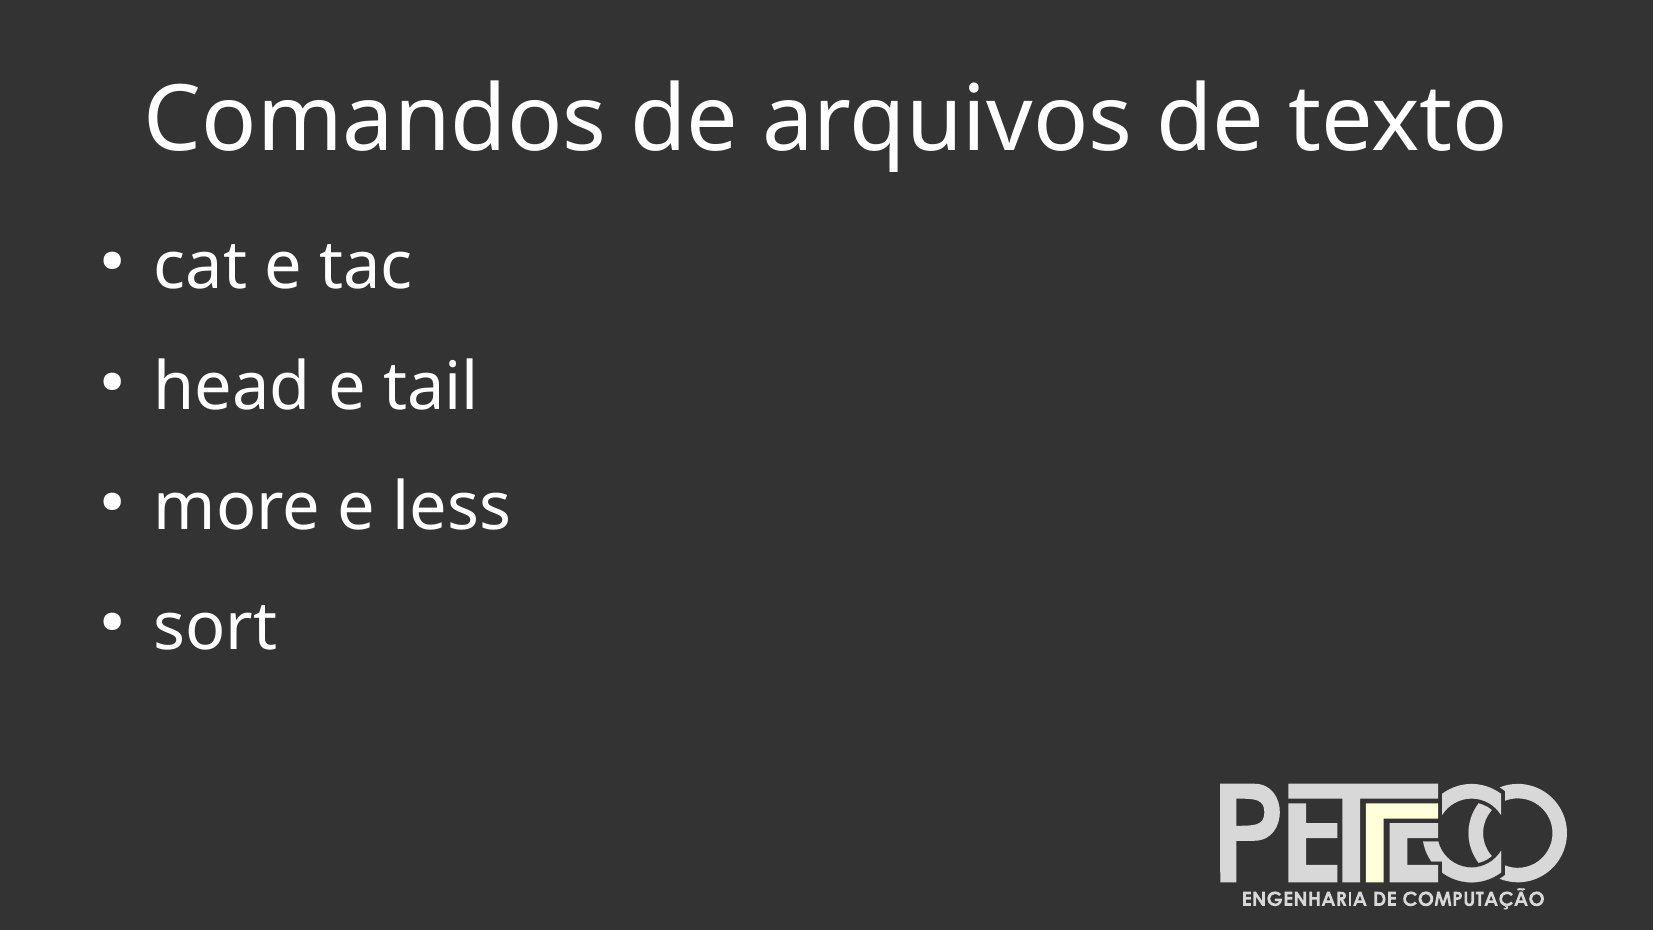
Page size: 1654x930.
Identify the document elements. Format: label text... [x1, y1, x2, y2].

list cat e tac head e tail more e less sort [82, 217, 1571, 757]
title Comandos de arquivos de texto [82, 37, 1571, 193]
